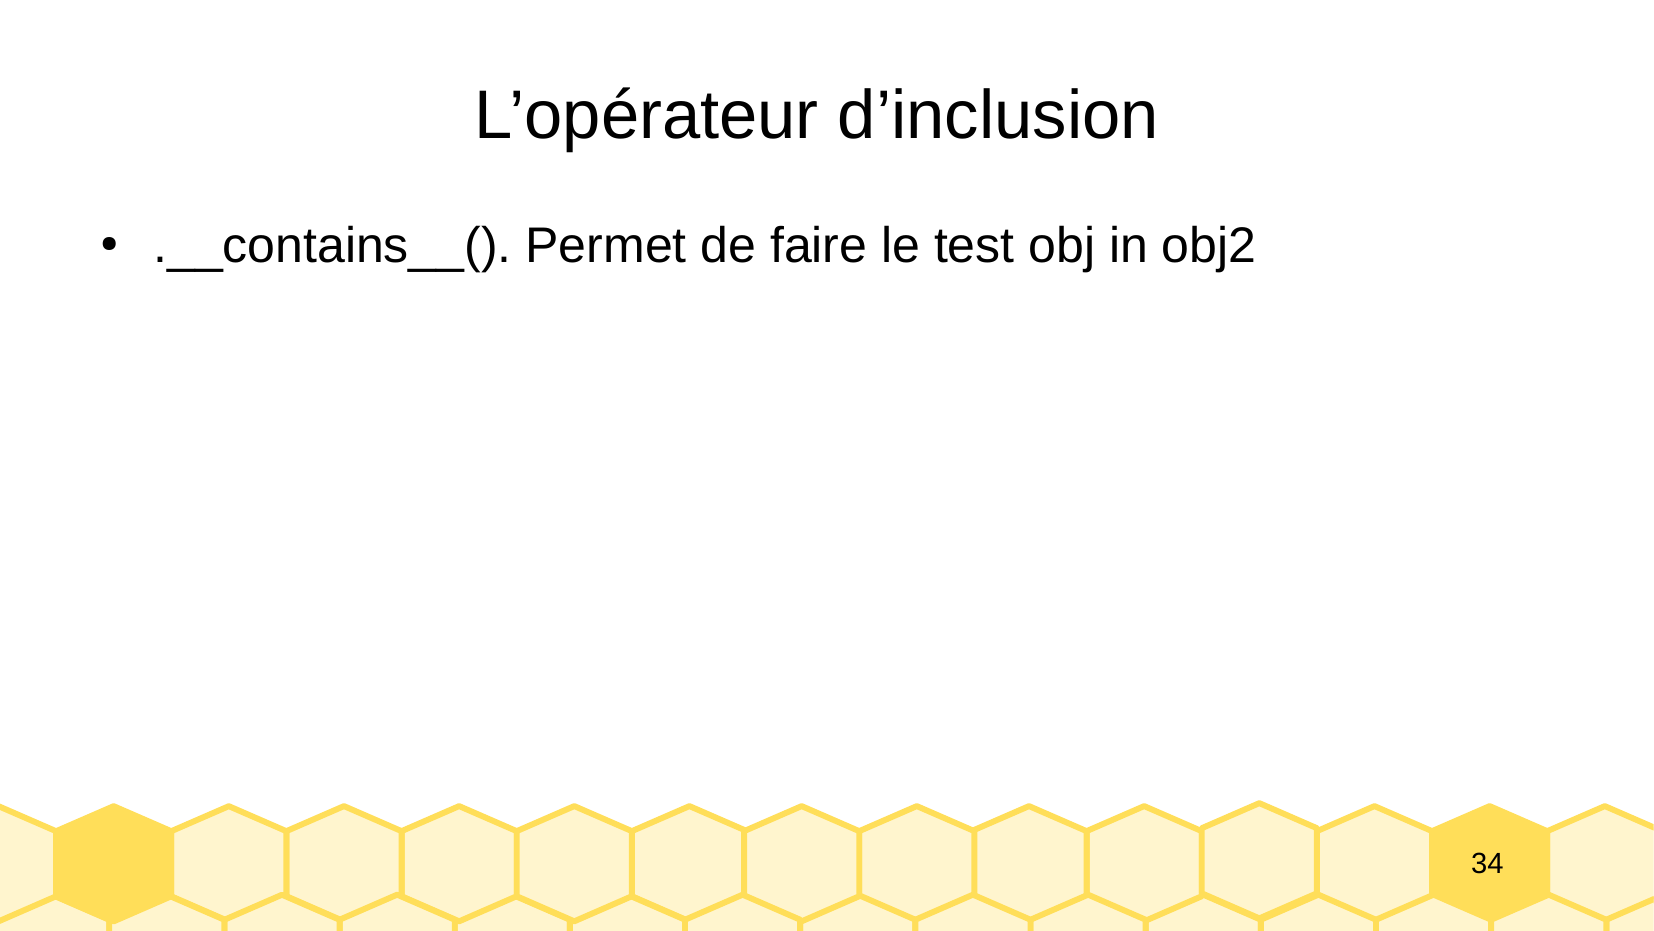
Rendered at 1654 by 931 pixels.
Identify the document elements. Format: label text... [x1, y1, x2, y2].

title L’opérateur d’inclusion [82, 37, 1571, 193]
list .__contains__(). Permet de faire le test obj in obj2 [82, 217, 1571, 758]
